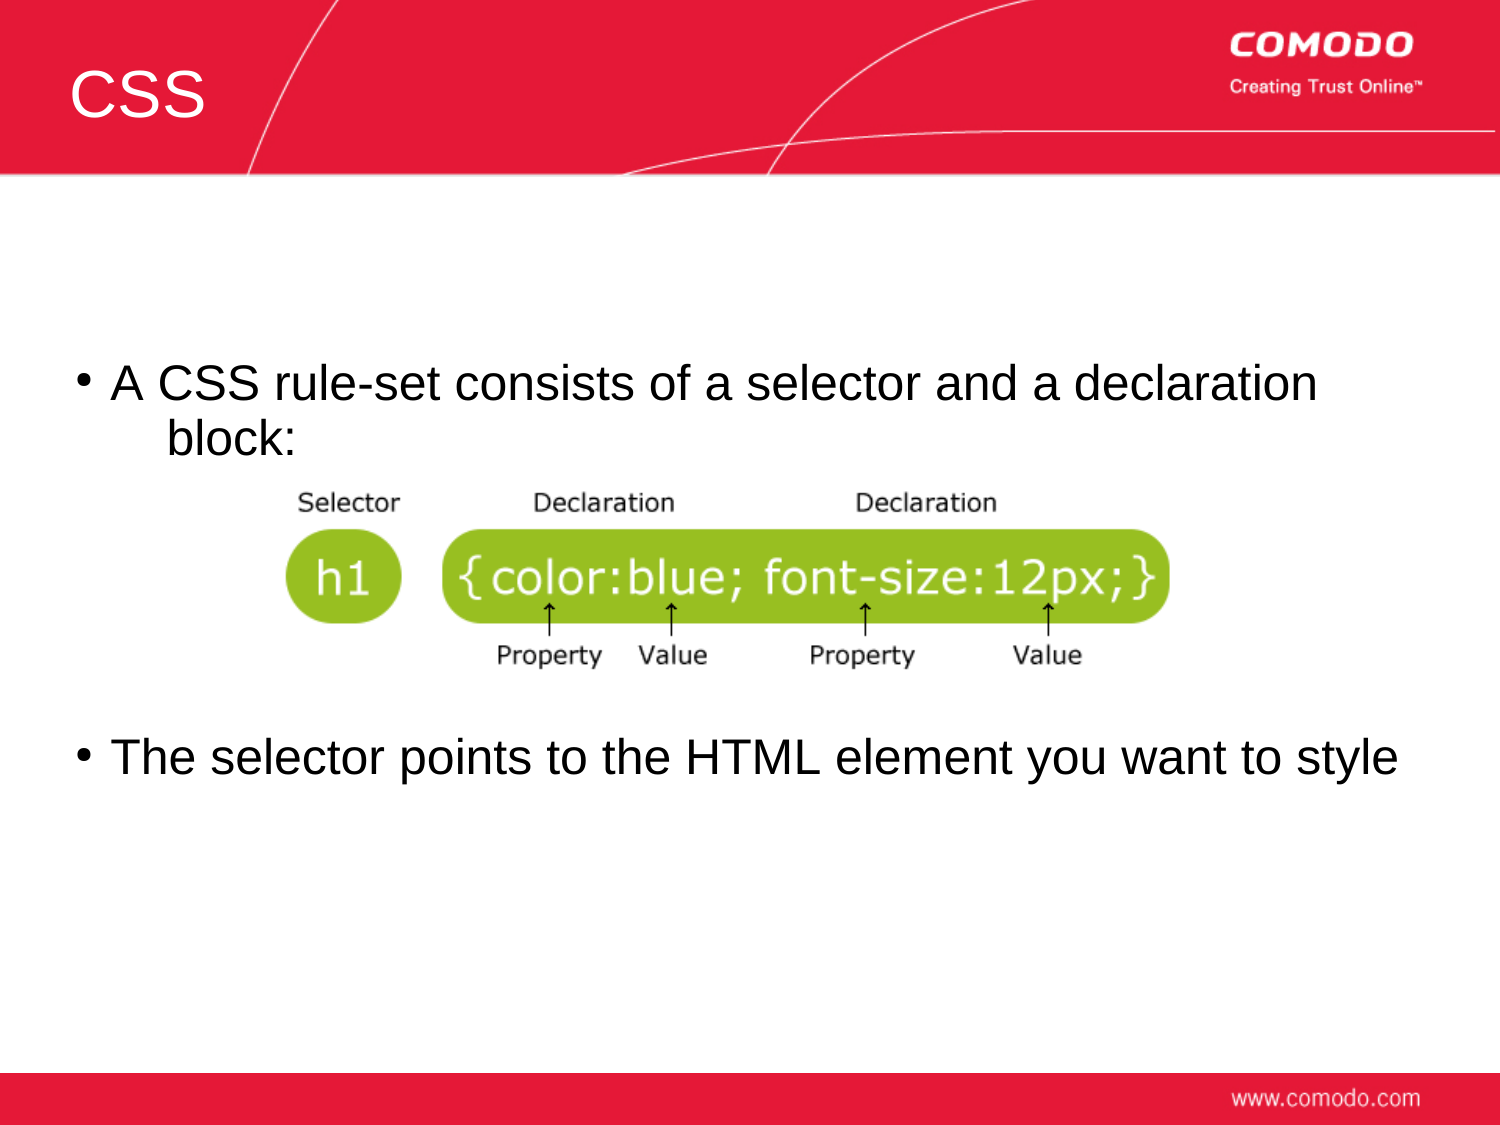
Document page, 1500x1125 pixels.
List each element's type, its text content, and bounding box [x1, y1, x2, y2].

picture [0, 0, 1500, 176]
picture [283, 487, 1173, 674]
picture [0, 1073, 1500, 1125]
list A CSS rule-set consists of a selector and a declaration block: The selector points to the HTML element you want to style [75, 262, 1423, 1004]
title CSS [69, 21, 1197, 170]
